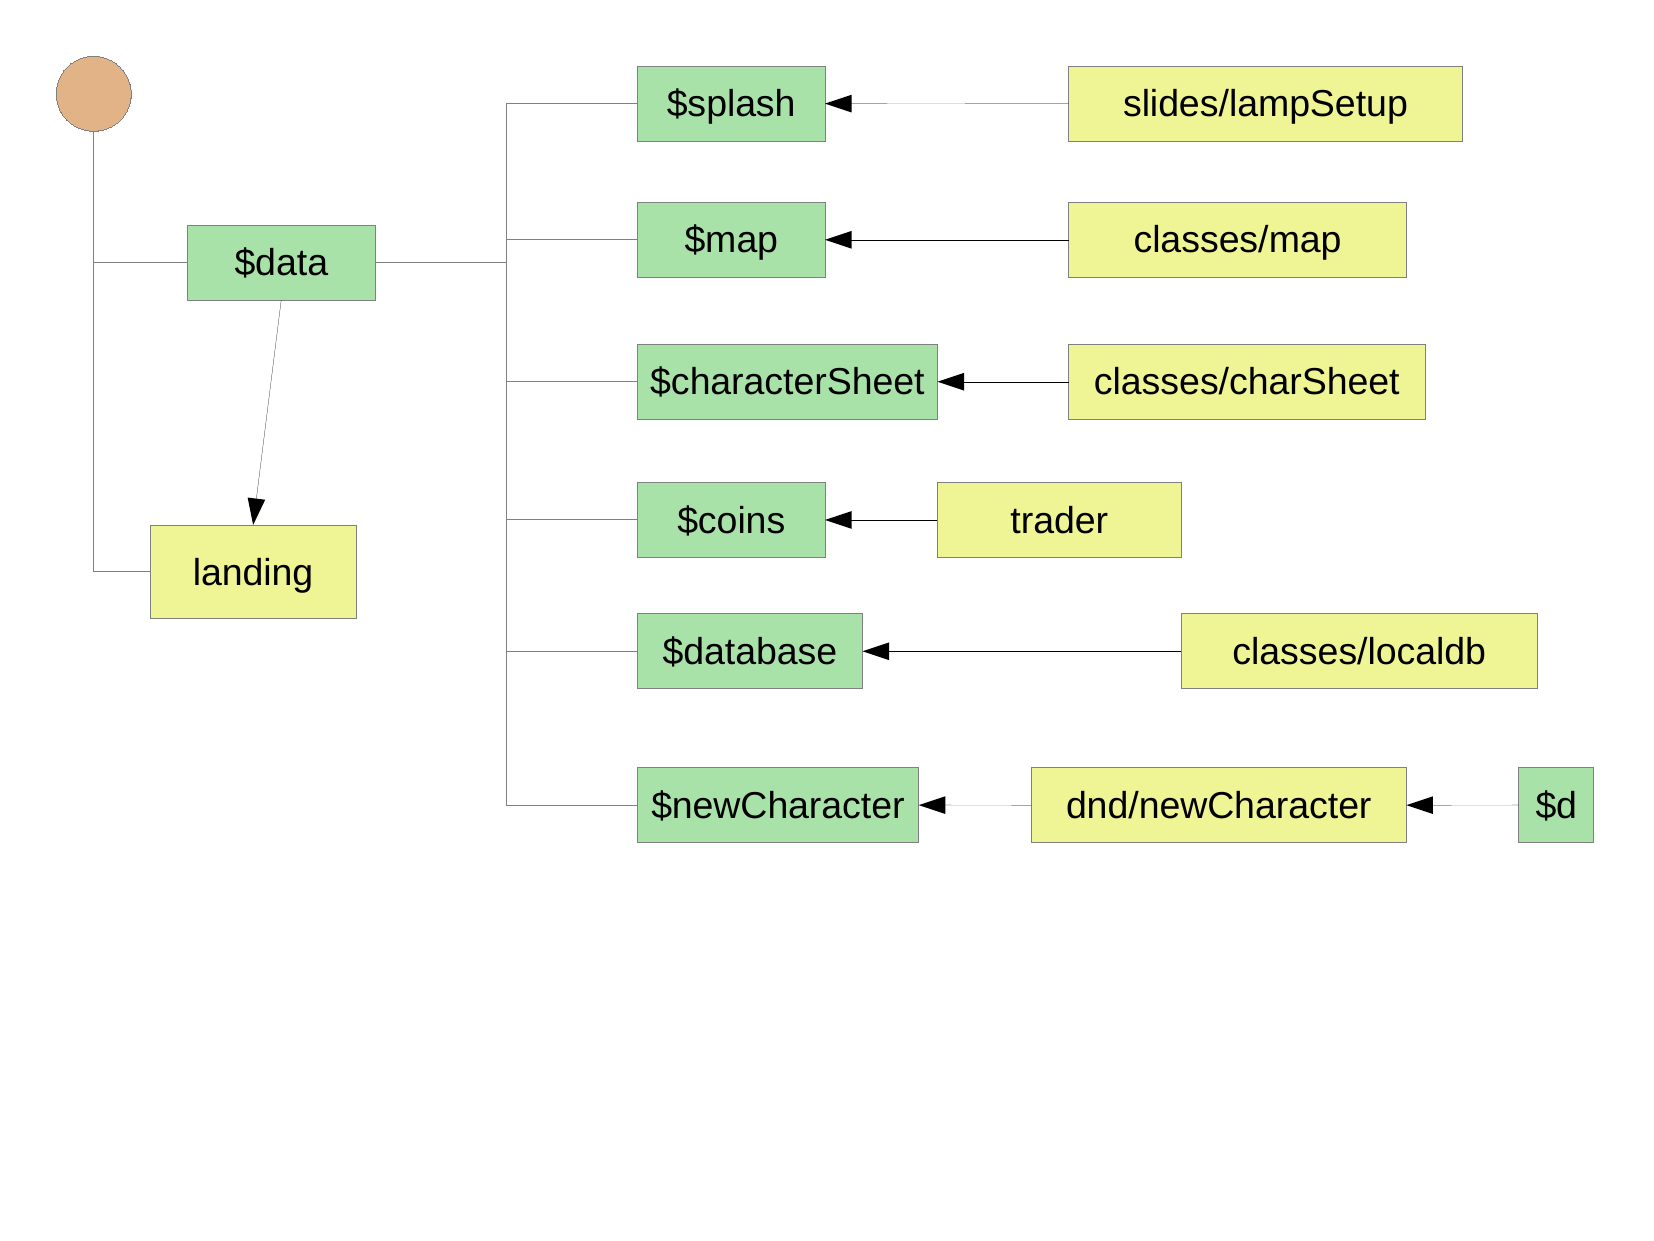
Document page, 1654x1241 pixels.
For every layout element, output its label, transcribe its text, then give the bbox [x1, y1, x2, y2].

text_box $coins [637, 482, 826, 558]
text_box $characterSheet [637, 344, 938, 420]
text_box [56, 56, 132, 132]
text_box $d [1518, 767, 1594, 843]
text_box classes/localdb [1181, 613, 1538, 689]
text_box landing [150, 525, 357, 619]
text_box dnd/newCharacter [1031, 767, 1407, 843]
text_box $splash [637, 66, 826, 142]
text_box slides/lampSetup [1068, 66, 1463, 142]
text_box trader [937, 482, 1182, 558]
text_box $database [637, 613, 863, 689]
text_box $map [637, 202, 826, 278]
text_box classes/map [1068, 202, 1407, 278]
text_box $data [187, 225, 376, 301]
text_box $newCharacter [637, 767, 919, 843]
text_box classes/charSheet [1068, 344, 1426, 420]
